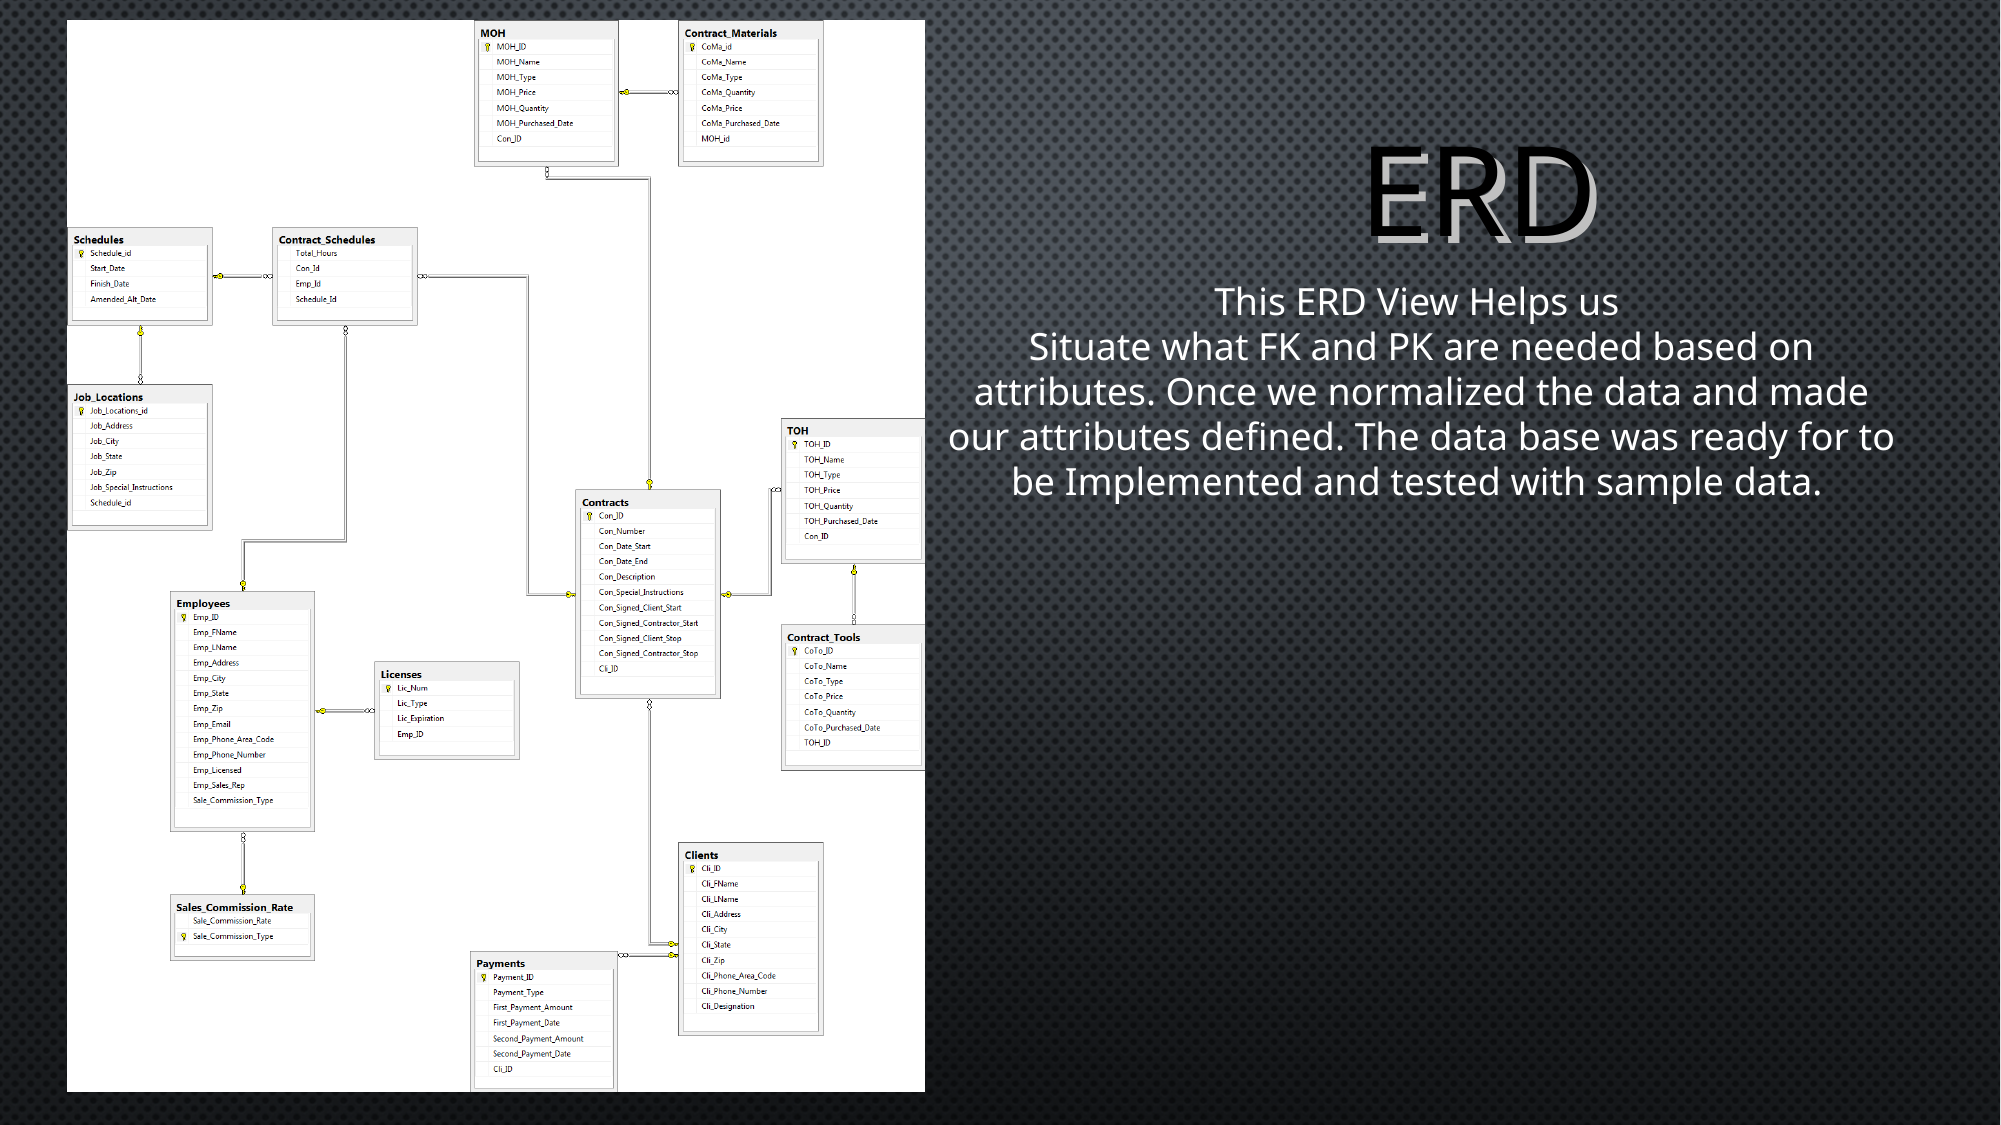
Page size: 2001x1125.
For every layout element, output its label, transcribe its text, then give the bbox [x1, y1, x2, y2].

picture [67, 20, 925, 1092]
text_box This ERD View Helps us Situate what FK and PK are needed based on attributes. Once we normalized the data and made our attributes defined. The data base was ready for to be Implemented and tested with sample data. [924, 270, 1920, 559]
title ERD [925, 70, 2000, 383]
